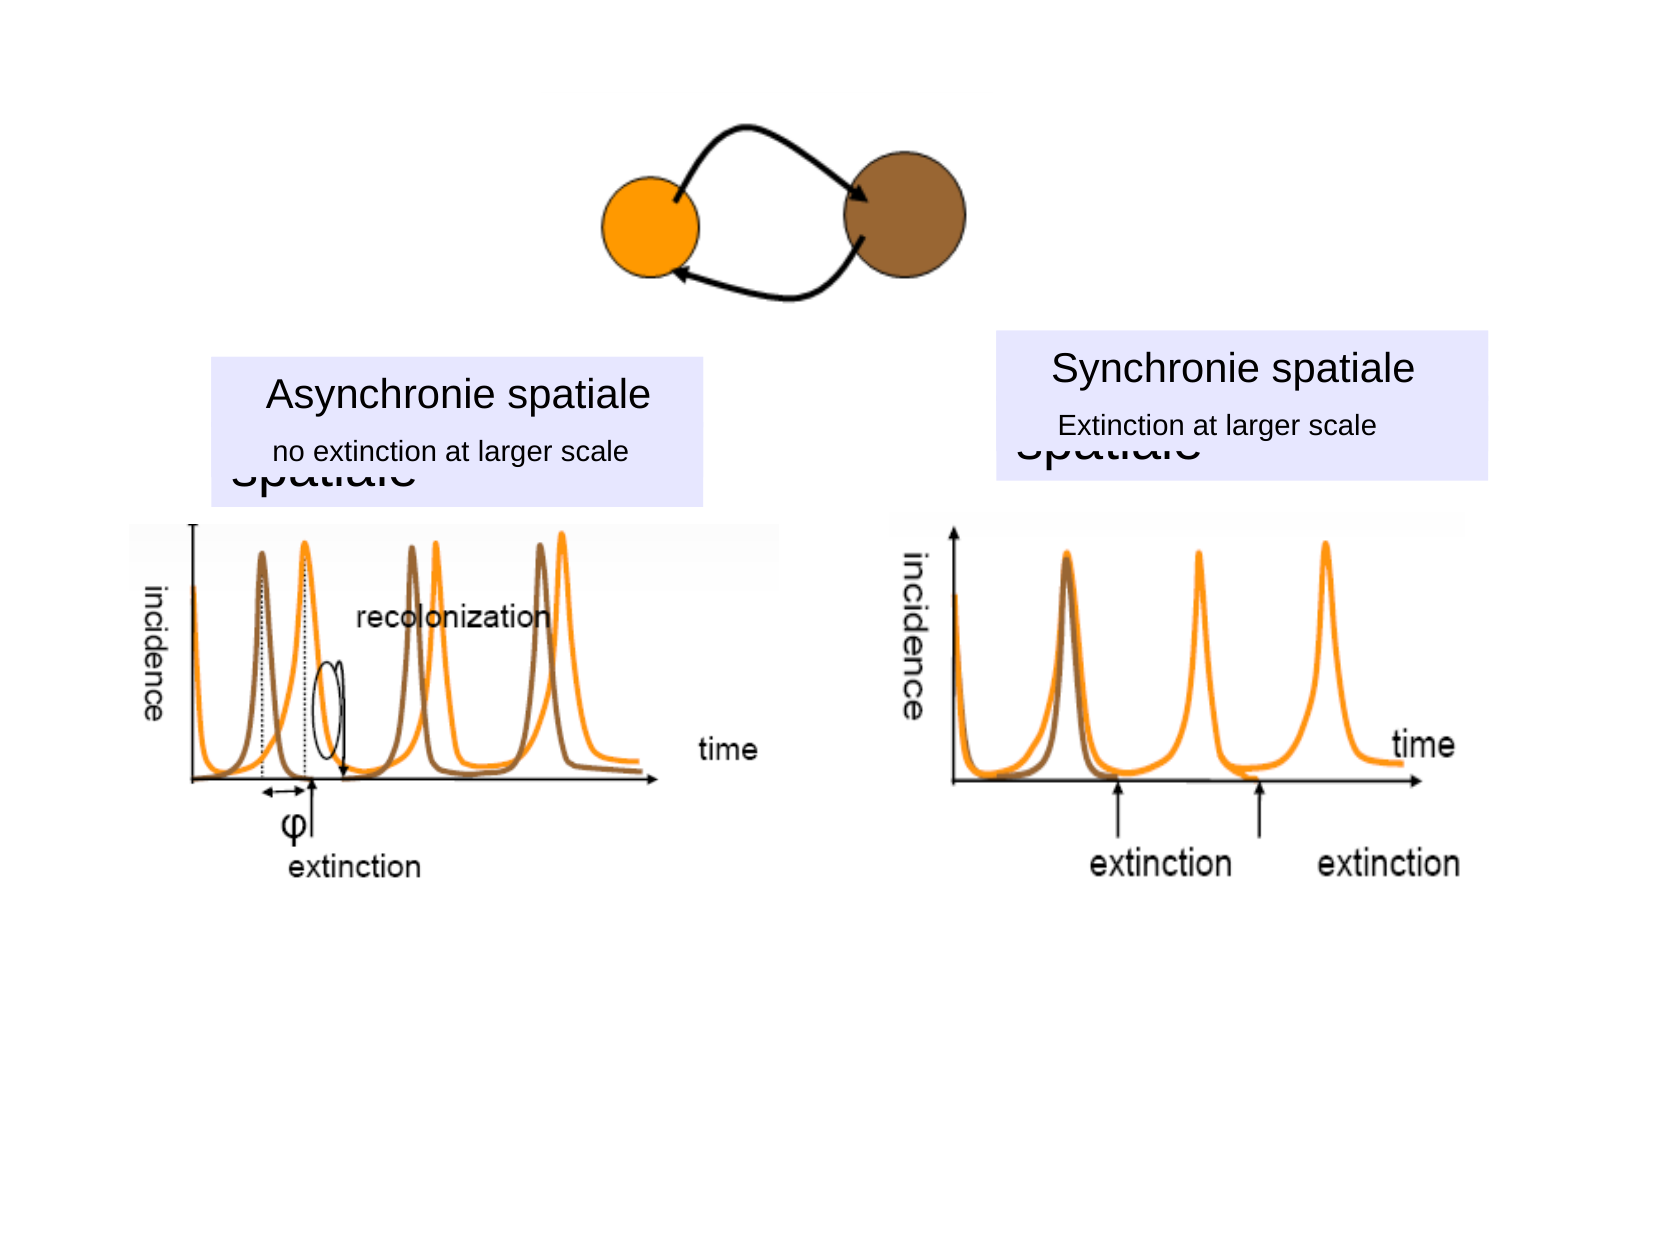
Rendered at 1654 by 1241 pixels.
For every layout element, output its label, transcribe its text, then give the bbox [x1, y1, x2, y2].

text_box Extinction at larger scale [996, 395, 1489, 452]
picture [541, 91, 993, 331]
text_box Asynchronie spatiale [211, 478, 704, 507]
text_box no extinction at larger scale [211, 422, 704, 478]
text_box Synchronie spatiale [996, 330, 1489, 395]
picture [889, 512, 1465, 887]
picture [129, 524, 779, 898]
text_box Asynchronie spatiale [996, 452, 1489, 481]
text_box Asynchronie spatiale [211, 356, 704, 422]
